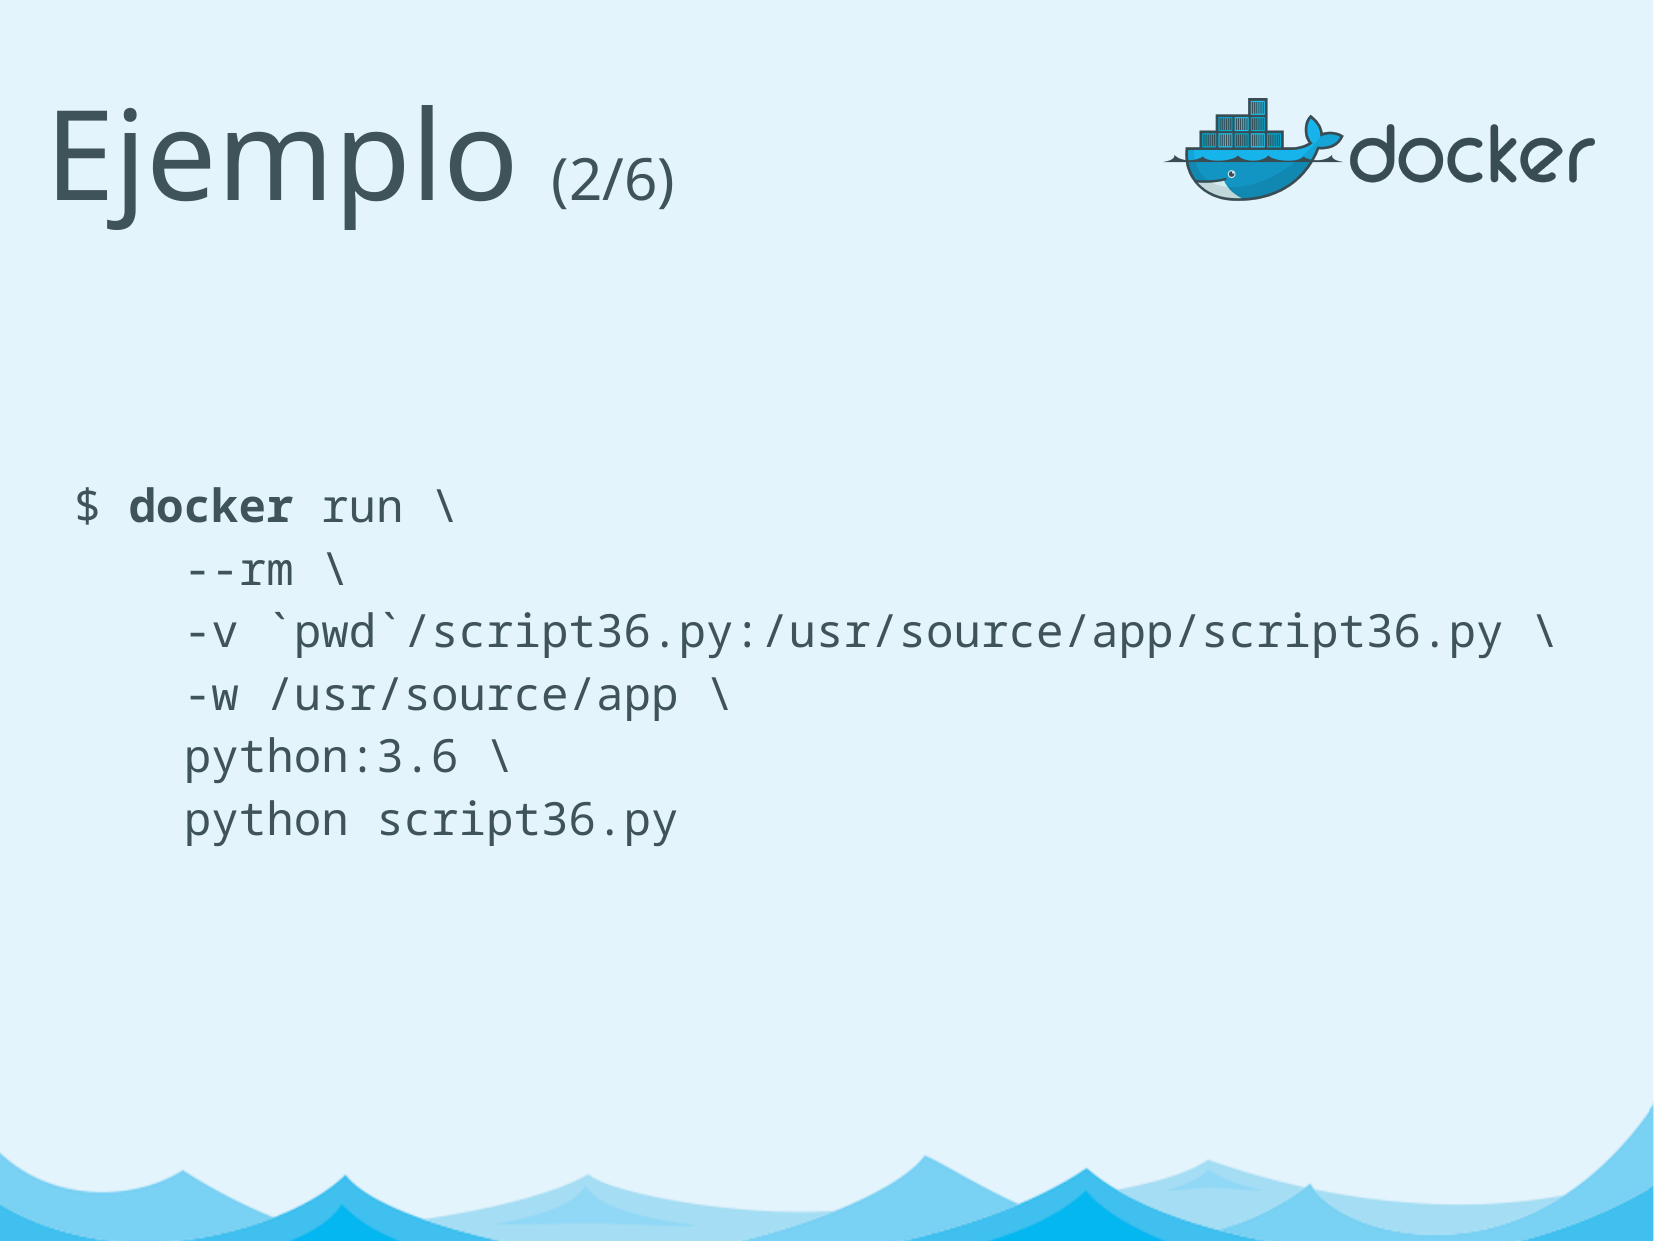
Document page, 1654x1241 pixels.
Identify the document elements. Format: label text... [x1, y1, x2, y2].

picture [0, 1101, 1654, 1241]
text_box $ docker run \ --rm \ -v `pwd`/script36.py:/usr/source/app/script36.py \ -w /usr/source/app \ python:3.6 \ python script36.py [59, 466, 1654, 947]
picture [1163, 98, 1595, 201]
text_box Ejemplo (2/6) [30, 59, 649, 252]
